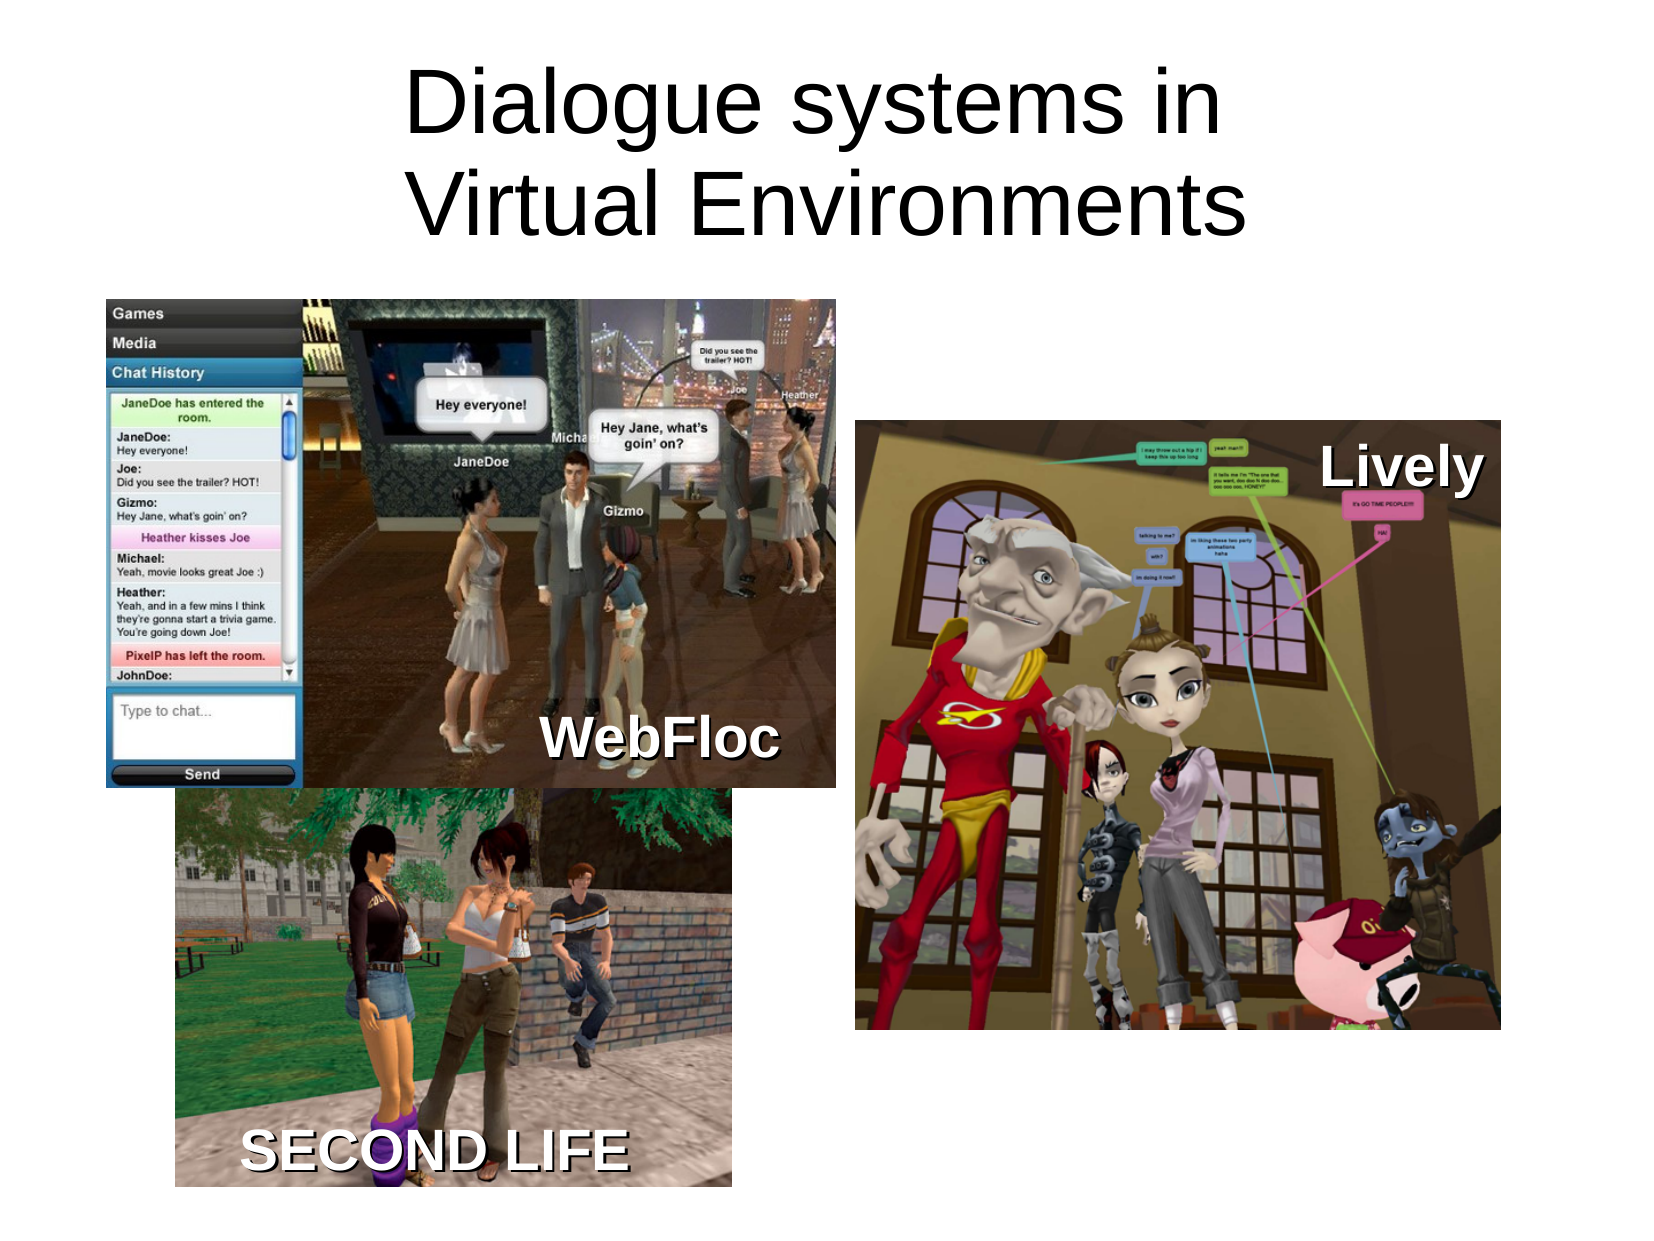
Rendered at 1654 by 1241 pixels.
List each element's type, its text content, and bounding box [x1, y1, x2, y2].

text_box WebFloc [525, 697, 976, 788]
title Dialogue systems in Virtual Environments [82, 39, 1571, 267]
picture [855, 420, 1501, 1030]
picture [106, 299, 836, 1187]
text_box SECOND LIFE [225, 1109, 676, 1201]
text_box Lively [1050, 426, 1501, 517]
